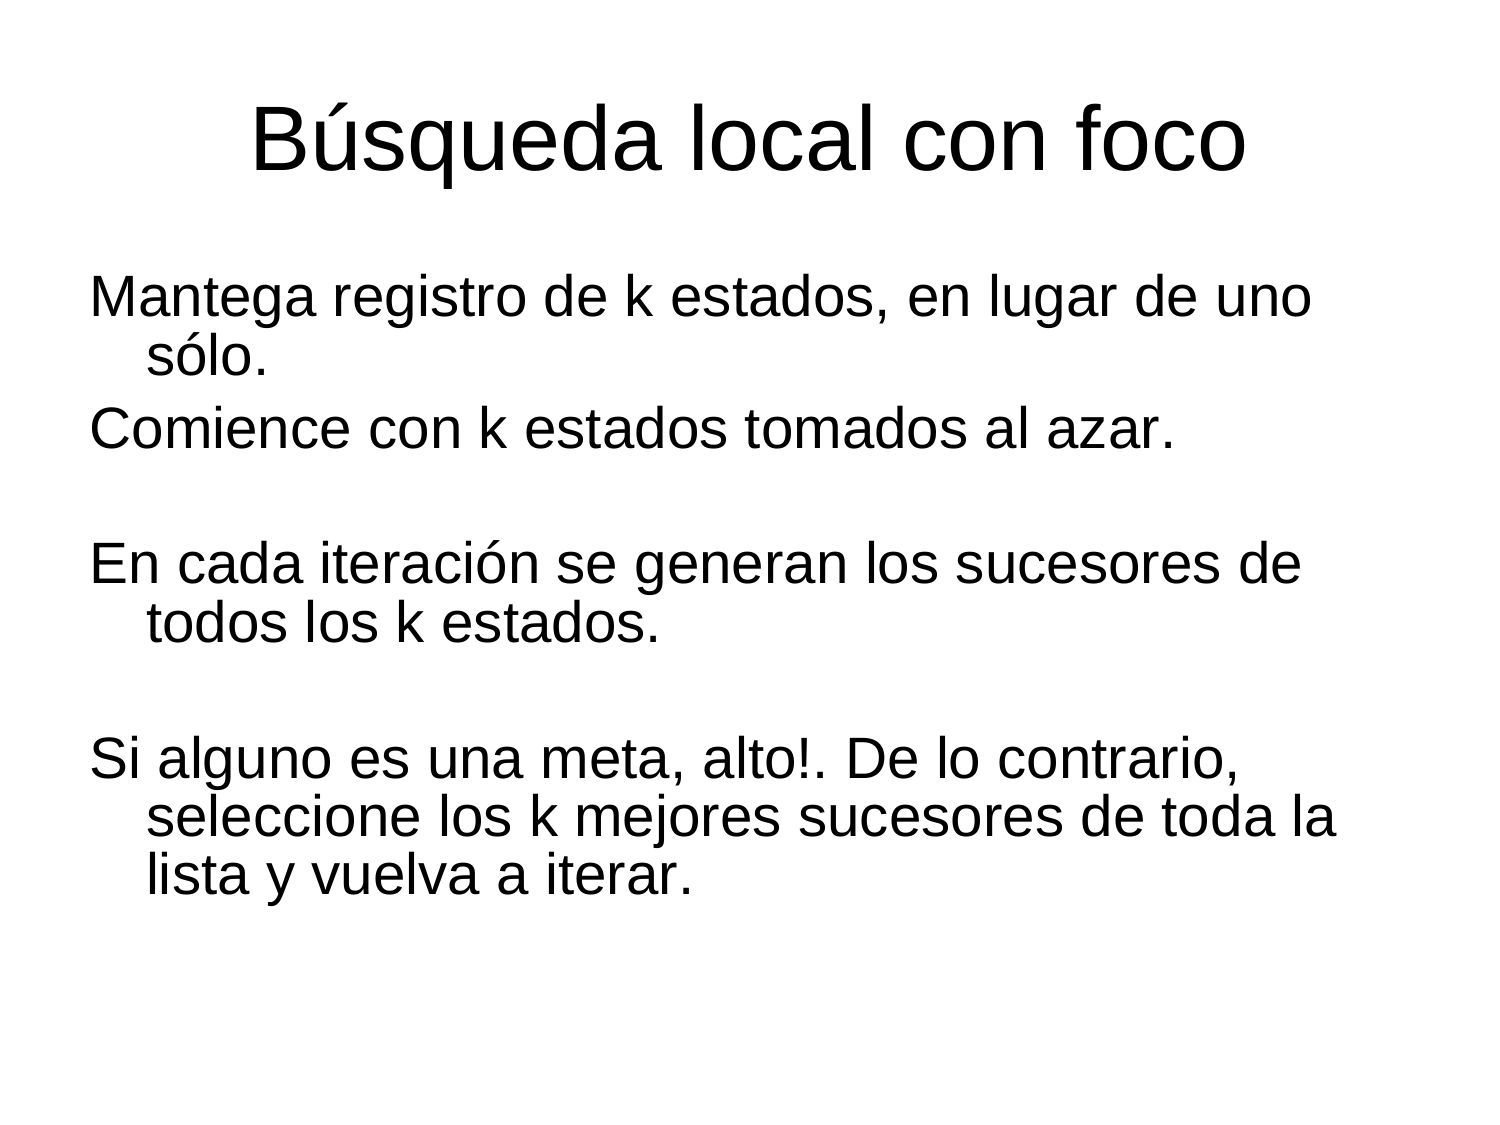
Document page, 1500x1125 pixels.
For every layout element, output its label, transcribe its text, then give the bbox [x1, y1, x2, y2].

title Búsqueda local con foco [75, 45, 1426, 233]
list Mantega registro de k estados, en lugar de uno sólo. Comience con k estados tomados al azar. En cada iteración se generan los sucesores de todos los k estados. Si alguno es una meta, alto!. De lo contrario, seleccione los k mejores sucesores de toda la lista y vuelva a iterar. [75, 262, 1426, 1006]
